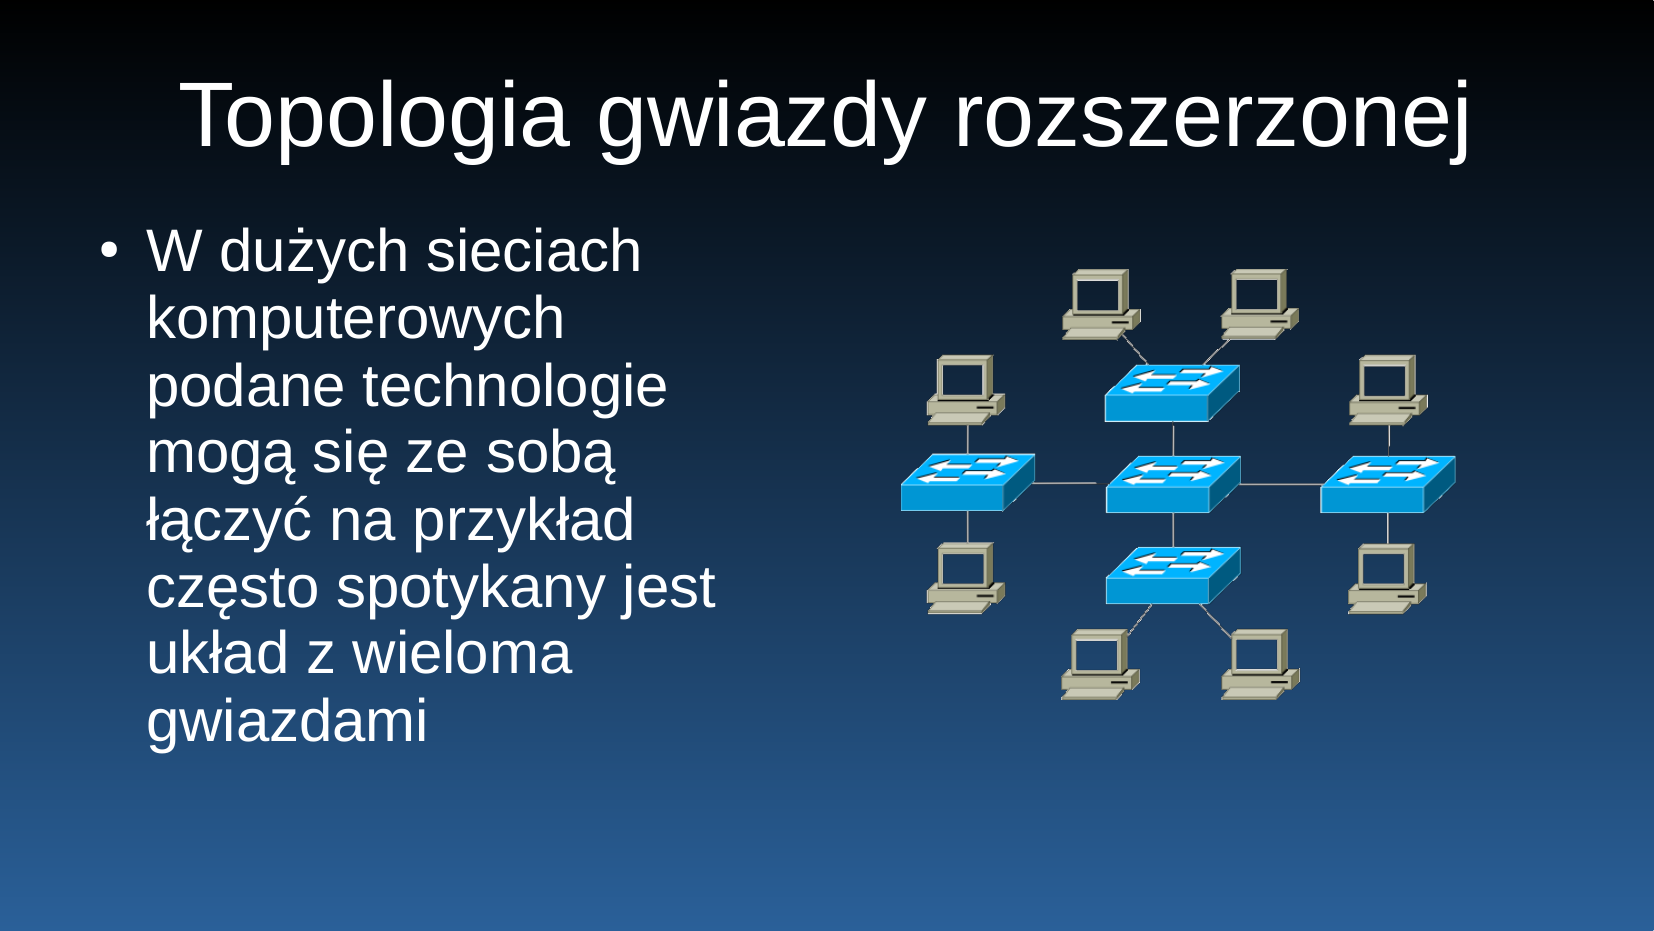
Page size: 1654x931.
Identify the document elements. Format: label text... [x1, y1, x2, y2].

picture [963, 470, 1004, 478]
title Topologia gwiazdy rozszerzonej [82, 37, 1571, 193]
list W dużych sieciach komputerowych podane technologie mogą się ze sobą łączyć na przykład często spotykany jest układ z wieloma gwiazdami [82, 217, 750, 758]
picture [901, 269, 1457, 700]
picture [930, 461, 971, 470]
picture [919, 474, 958, 485]
